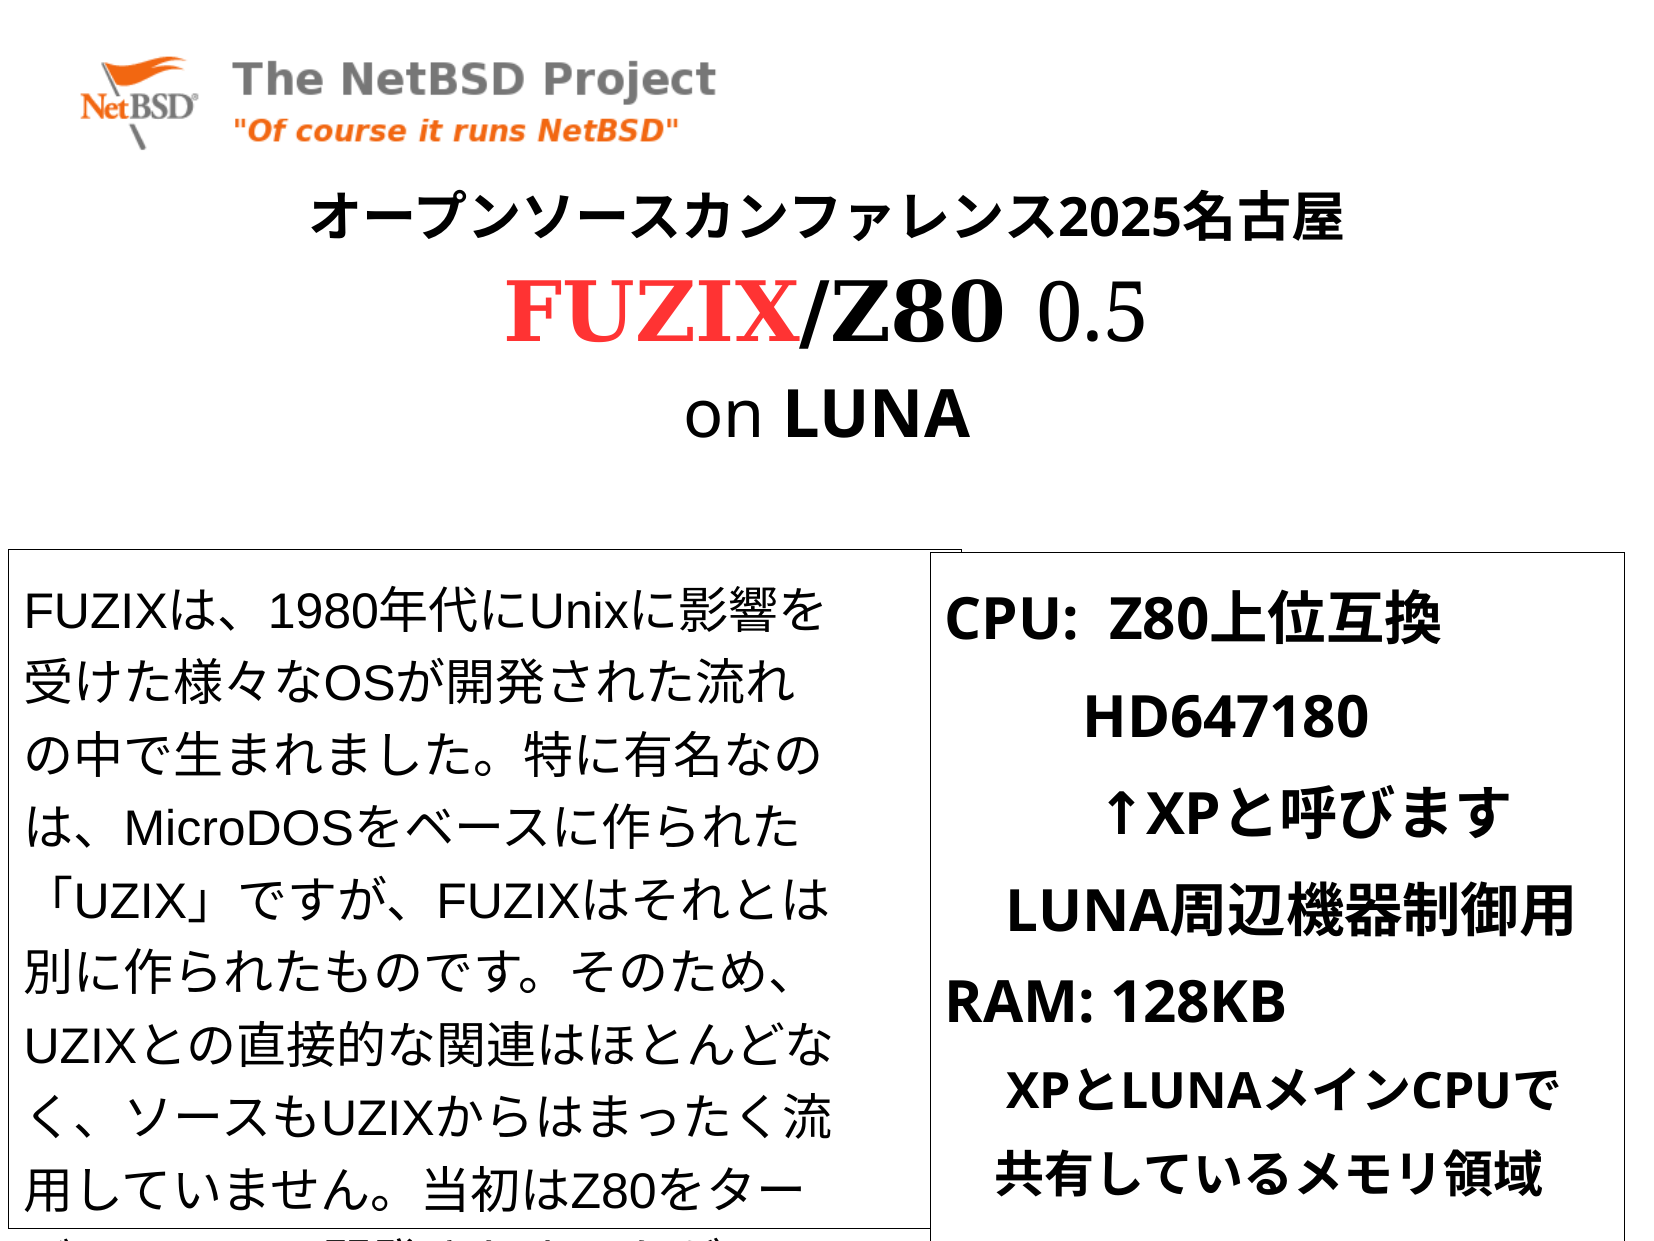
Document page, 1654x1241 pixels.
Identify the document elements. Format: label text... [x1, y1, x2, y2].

text_box オープンソースカンファレンス2025名古屋 FUZIX/Z80 0.5 on LUNA [59, 166, 1595, 550]
text_box CPU: Z80上位互換 HD647180 ↑XPと呼びます LUNA周辺機器制御用 RAM: 128KB XPとLUNAメインCPUで 共有しているメモリ領域 LUNAをFUZIXの 周辺機器として利用します。 [930, 552, 1625, 1199]
text_box FUZIXは、1980年代にUnixに影響を受けた様々なOSが開発された流れの中で生まれました。特に有名なのは、MicroDOSをベースに作られた「UZIX」ですが、FUZIXはそれとは別に作られたものです。そのため、UZIXとの直接的な関連はほとんどなく、ソースもUZIXからはまったく流用していません。当初はZ80をターゲットとして開発されましたが、その後、様々なプラットフォームに移植されました。 [8, 562, 851, 1218]
picture [59, 40, 751, 167]
text_box [8, 549, 962, 1229]
